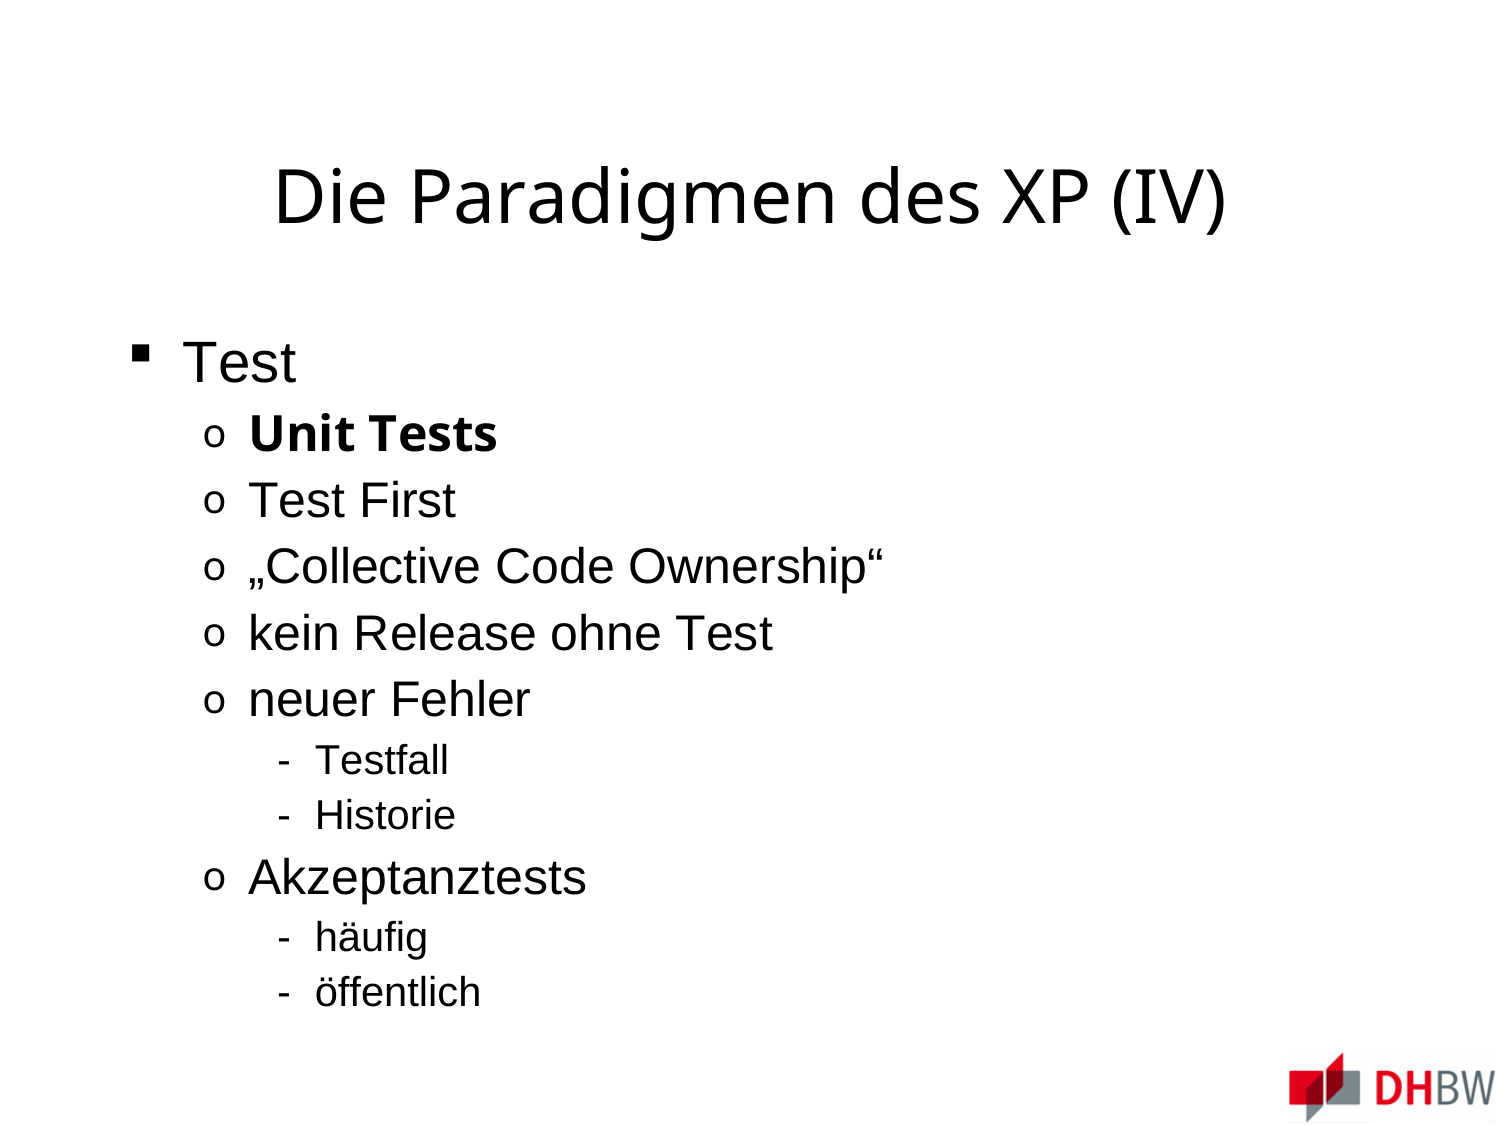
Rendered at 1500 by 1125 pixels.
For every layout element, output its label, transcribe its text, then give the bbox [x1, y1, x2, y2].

title Die Paradigmen des XP (IV) [112, 99, 1388, 288]
picture [1288, 1051, 1496, 1124]
list Test Unit Tests Test First „Collective Code Ownership“ kein Release ohne Test neuer Fehler Testfall Historie Akzeptanztests häufig öffentlich [112, 324, 1388, 1051]
